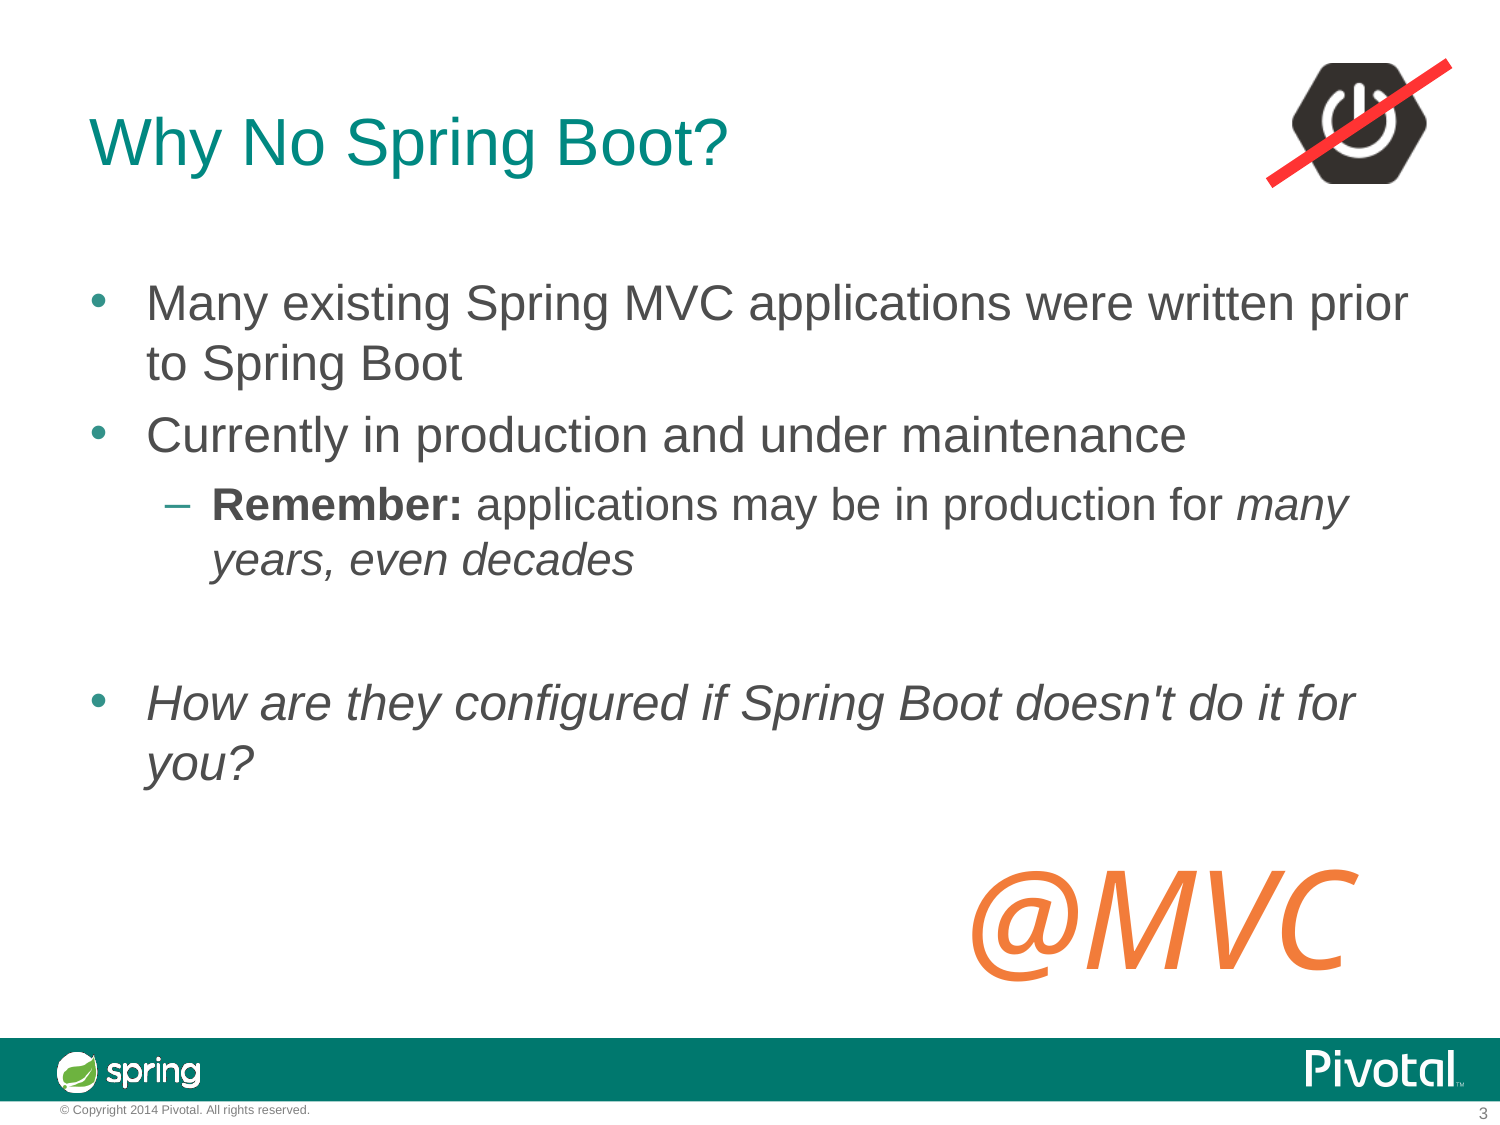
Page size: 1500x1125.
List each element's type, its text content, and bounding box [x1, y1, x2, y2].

picture [1291, 85, 1428, 184]
text_box @MVC [950, 825, 1427, 1005]
title Why No Spring Boot? [75, 45, 1426, 233]
picture [1291, 63, 1428, 160]
picture [32, 1041, 210, 1103]
list Many existing Spring MVC applications were written prior to Spring Boot Currently in production and under maintenance Remember: applications may be in production for many years, even decades How are they configured if Spring Boot doesn't do it for you? [75, 262, 1426, 798]
picture [1306, 1050, 1464, 1087]
